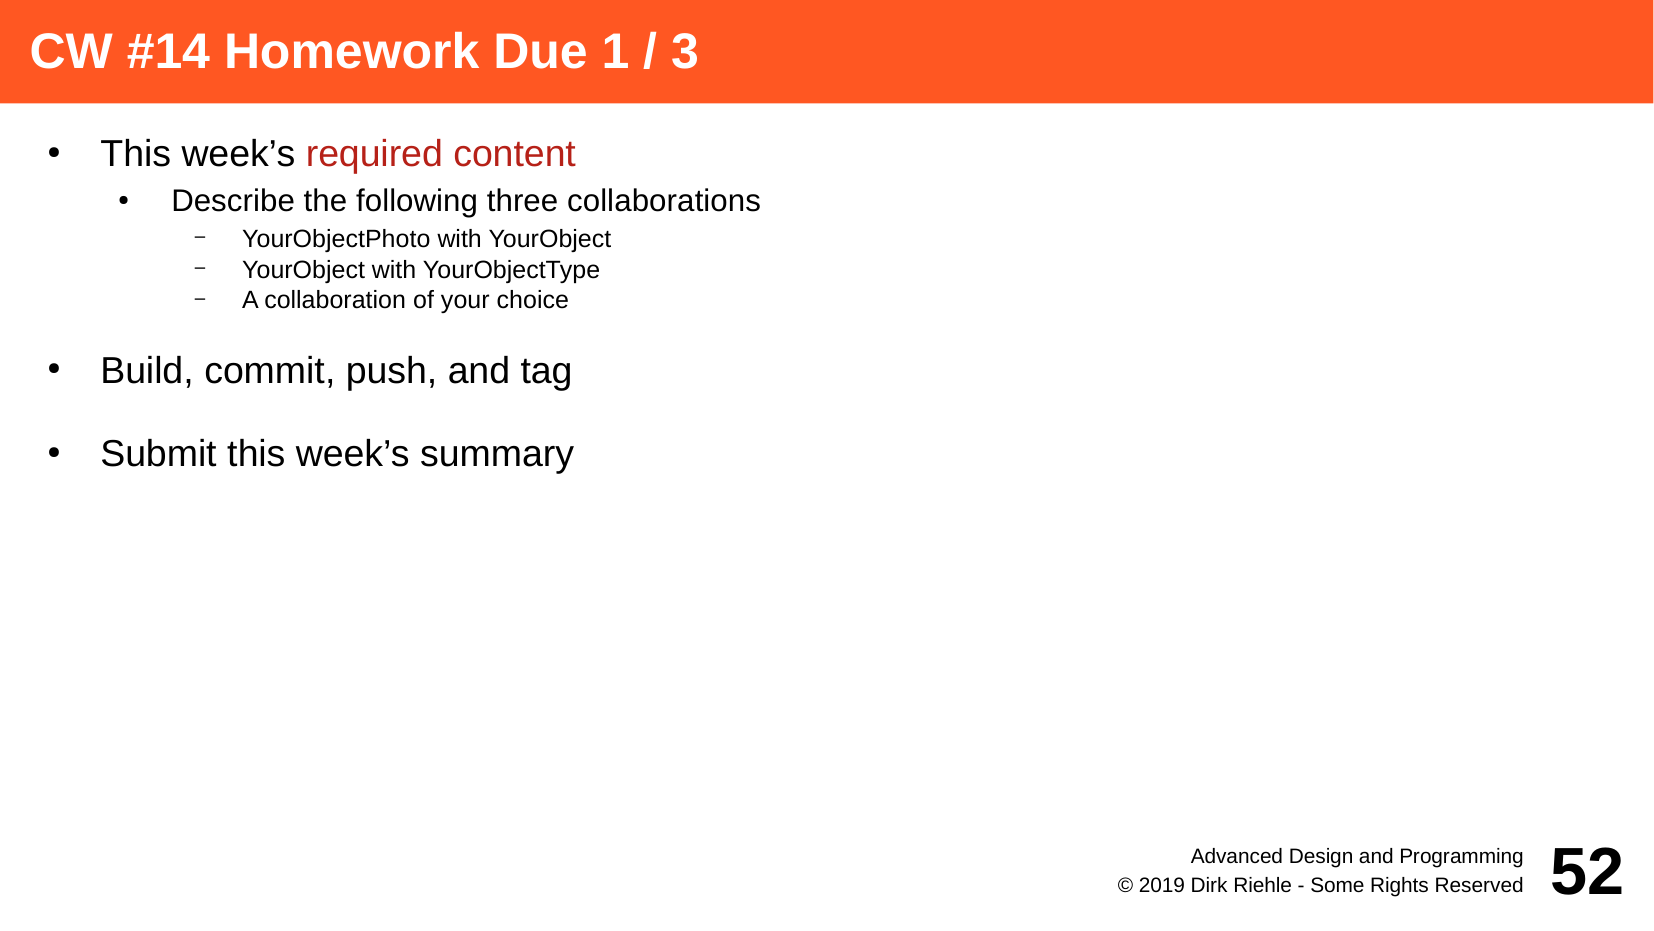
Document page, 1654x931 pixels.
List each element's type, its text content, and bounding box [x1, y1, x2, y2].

list This week’s required content Describe the following three collaborations YourObjectPhoto with YourObject YourObject with YourObjectType A collaboration of your choice Build, commit, push, and tag Submit this week’s summary [29, 132, 1625, 813]
title CW #14 Homework Due 1 / 3 [0, 0, 1654, 104]
